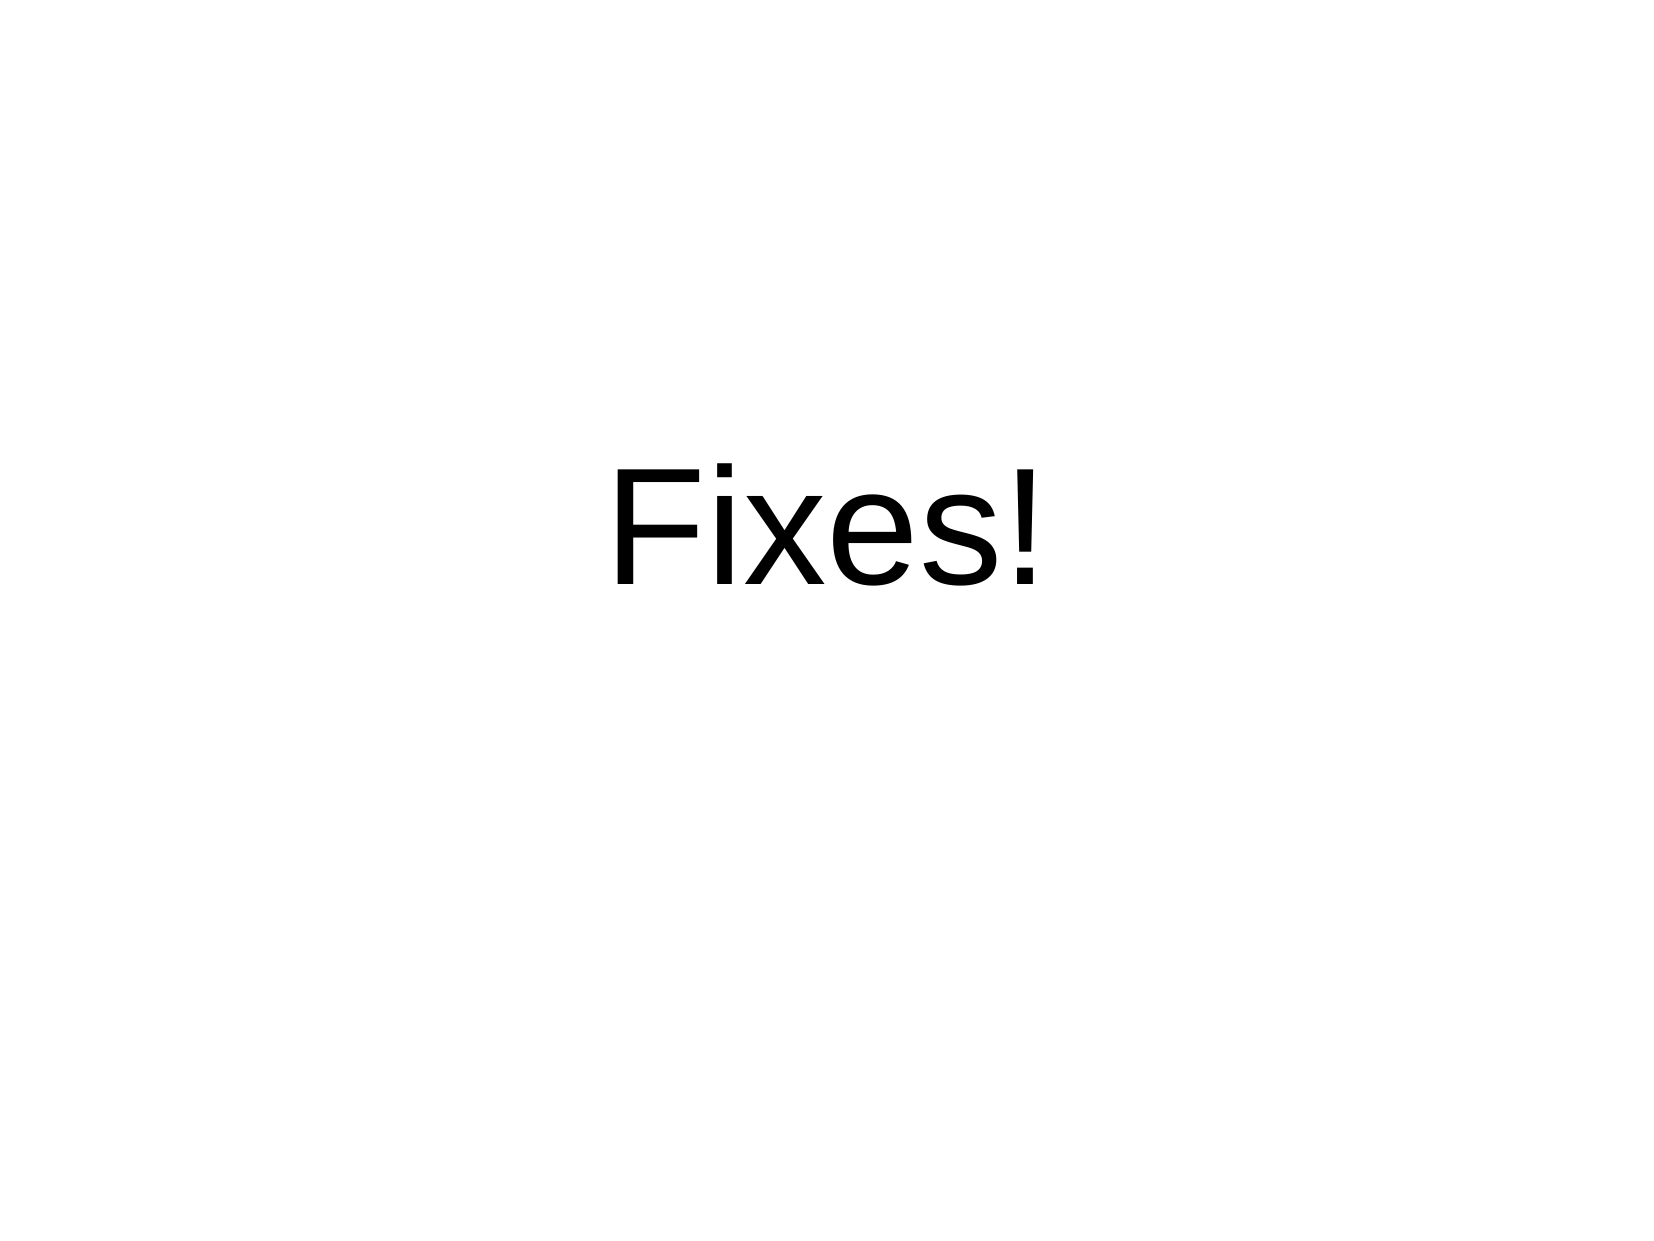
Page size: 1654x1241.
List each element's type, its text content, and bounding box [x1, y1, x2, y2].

text_box Fixes! [144, 426, 1510, 628]
